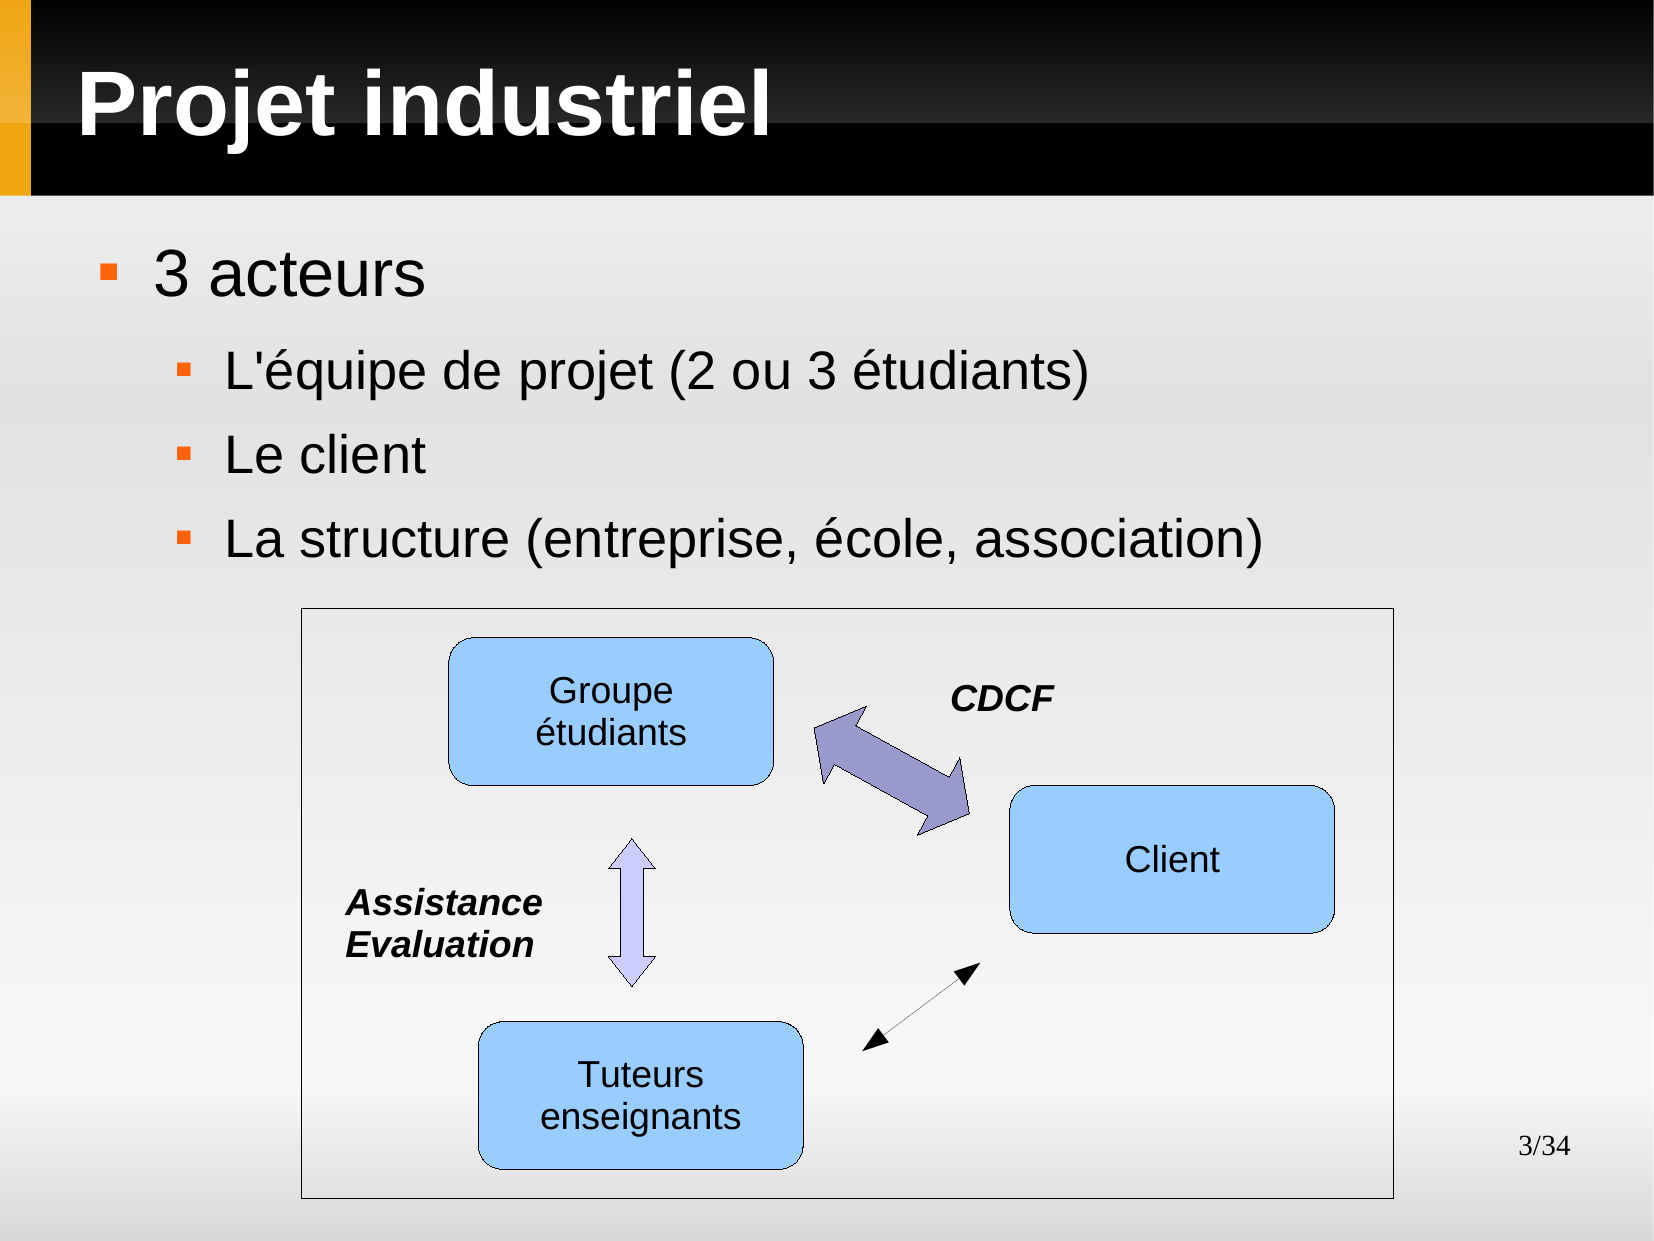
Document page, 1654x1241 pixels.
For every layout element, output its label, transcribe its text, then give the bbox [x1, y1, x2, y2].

list 3 acteurs L'équipe de projet (2 ou 3 étudiants) Le client La structure (entreprise, école, association) [82, 236, 1571, 591]
text_box Tuteurs enseignants [478, 1021, 804, 1170]
text_box [814, 706, 970, 836]
text_box CDCF [935, 669, 1069, 727]
text_box Client [1009, 785, 1335, 934]
title Projet industriel [76, 0, 1565, 208]
text_box Assistance Evaluation [330, 874, 558, 973]
text_box Groupe étudiants [448, 637, 774, 786]
picture [0, 0, 1654, 1241]
text_box [608, 838, 656, 987]
